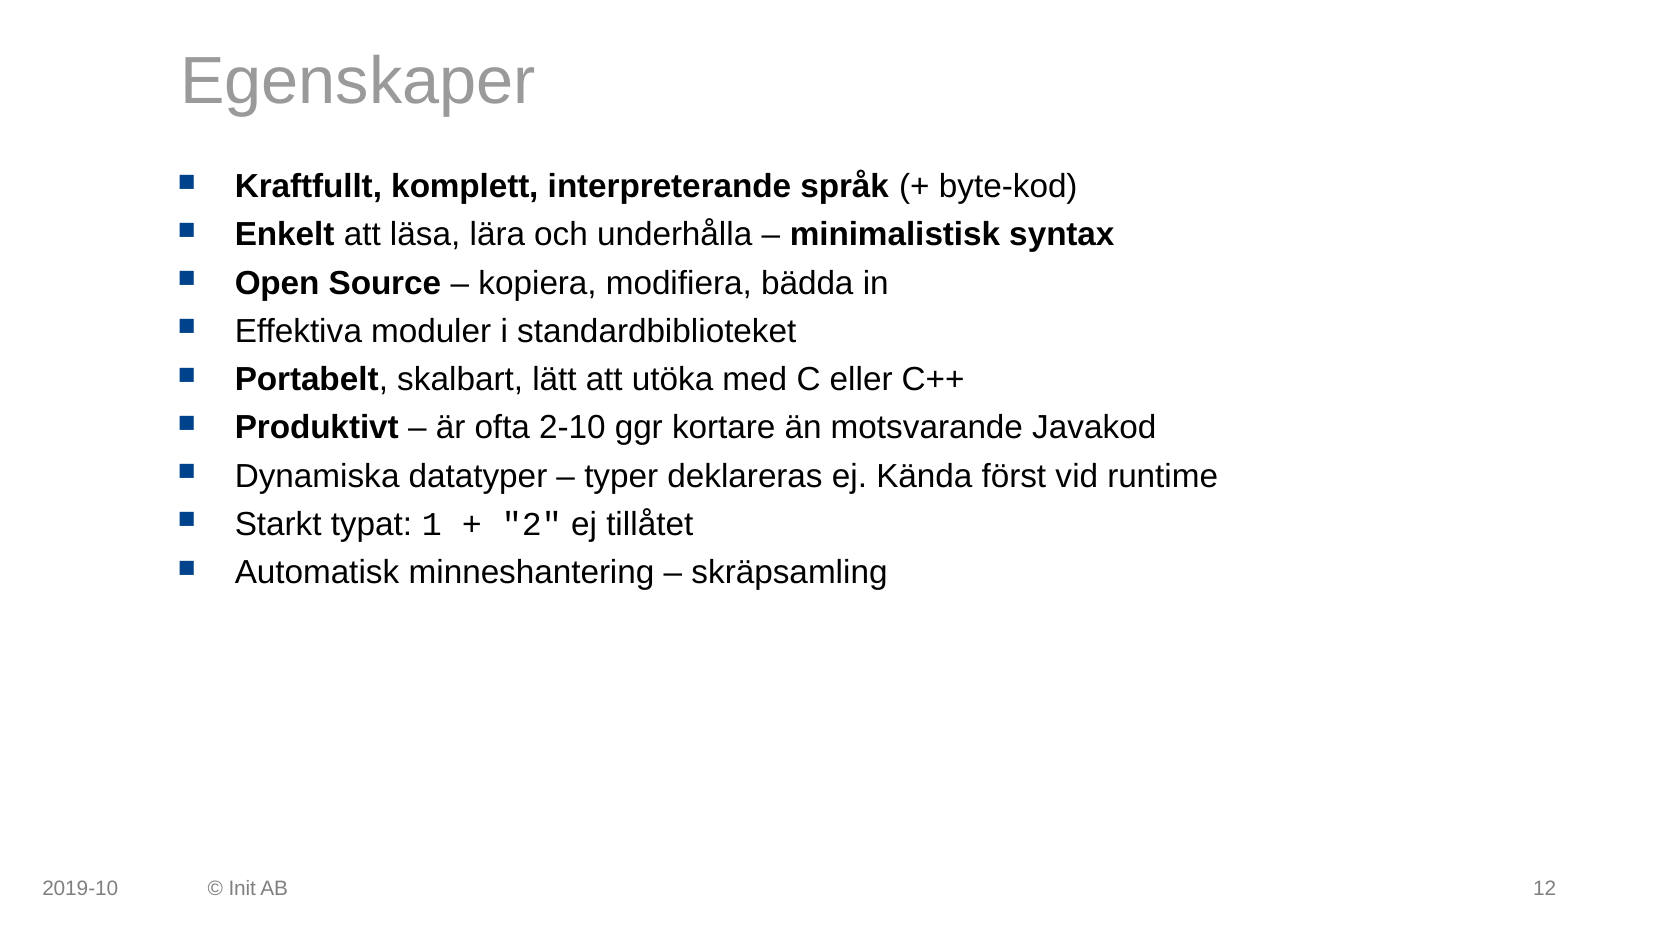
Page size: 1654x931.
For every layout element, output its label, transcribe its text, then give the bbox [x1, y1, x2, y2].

text_box <nummer> [1488, 857, 1571, 908]
text_box 2019-10 [27, 857, 166, 908]
text_box Egenskaper [165, 0, 1489, 125]
text_box © Init AB [192, 857, 1461, 908]
text_box Kraftfullt, komplett, interpreterande språk (+ byte-kod) Enkelt att läsa, lära och underhålla – minimalistisk syntax Open Source – kopiera, modifiera, bädda in Effektiva moduler i standardbiblioteket Portabelt, skalbart, lätt att utöka med C eller C++ Produktivt – är ofta 2-10 ggr kortare än motsvarande Javakod Dynamiska datatyper – typer deklareras ej. Kända först vid runtime Starkt typat: 1 + "2" ej tillåtet Automatisk minneshantering – skräpsamling [165, 156, 1489, 796]
